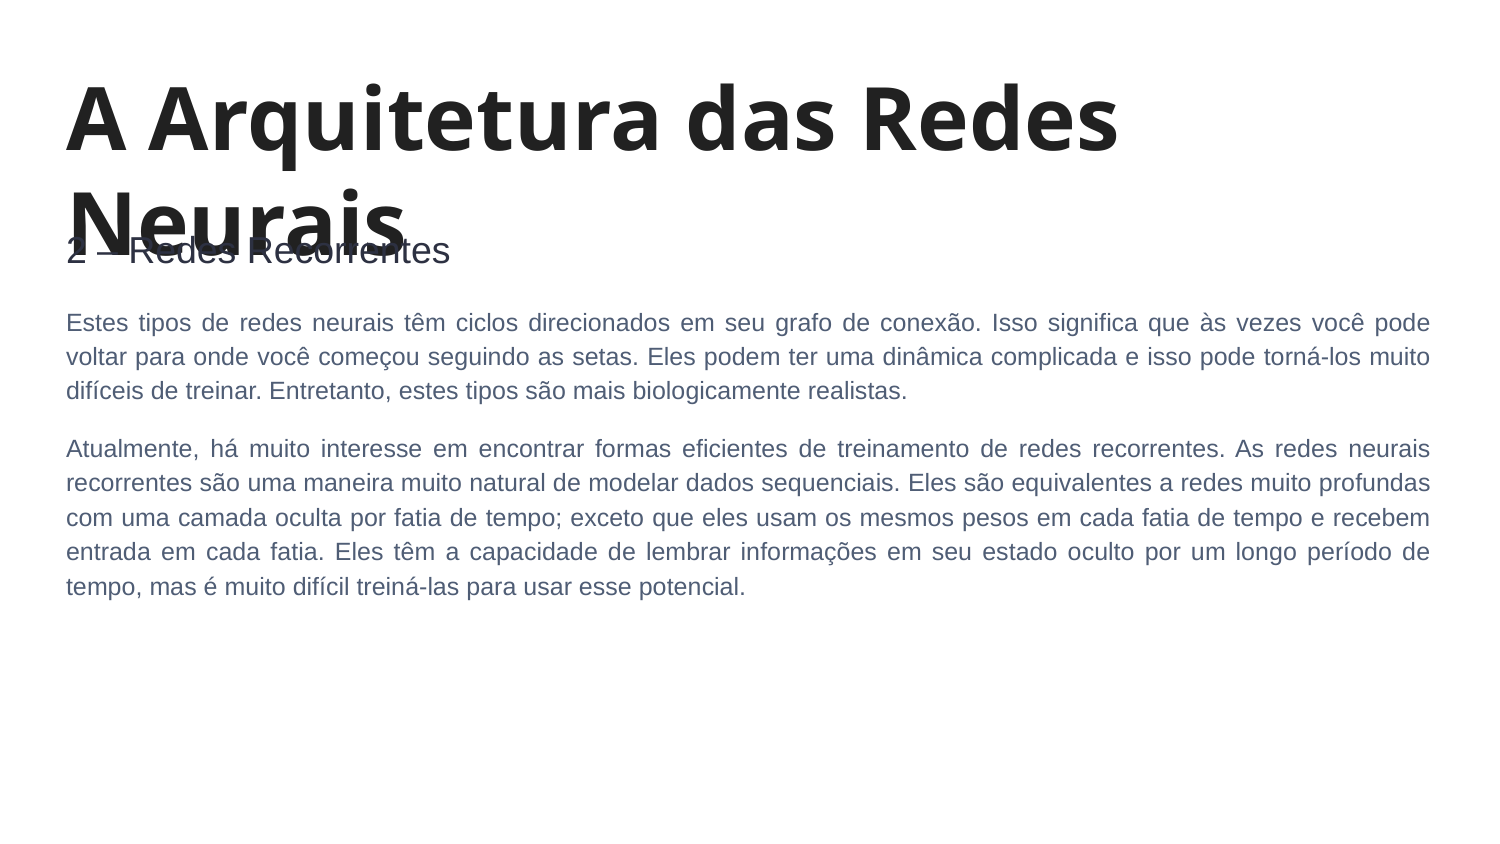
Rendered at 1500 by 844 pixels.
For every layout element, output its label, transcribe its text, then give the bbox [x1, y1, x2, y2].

title A Arquitetura das Redes Neurais [51, 48, 1449, 180]
list 2 – Redes Recorrentes Estes tipos de redes neurais têm ciclos direcionados em seu grafo de conexão. Isso significa que às vezes você pode voltar para onde você começou seguindo as setas. Eles podem ter uma dinâmica complicada e isso pode torná-los muito difíceis de treinar. Entretanto, estes tipos são mais biologicamente realistas. Atualmente, há muito interesse em encontrar formas eficientes de treinamento de redes recorrentes. As redes neurais recorrentes são uma maneira muito natural de modelar dados sequenciais. Eles são equivalentes a redes muito profundas com uma camada oculta por fatia de tempo; exceto que eles usam os mesmos pesos em cada fatia de tempo e recebem entrada em cada fatia. Eles têm a capacidade de lembrar informações em seu estado oculto por um longo período de tempo, mas é muito difícil treiná-las para usar esse potencial. [51, 201, 1449, 750]
